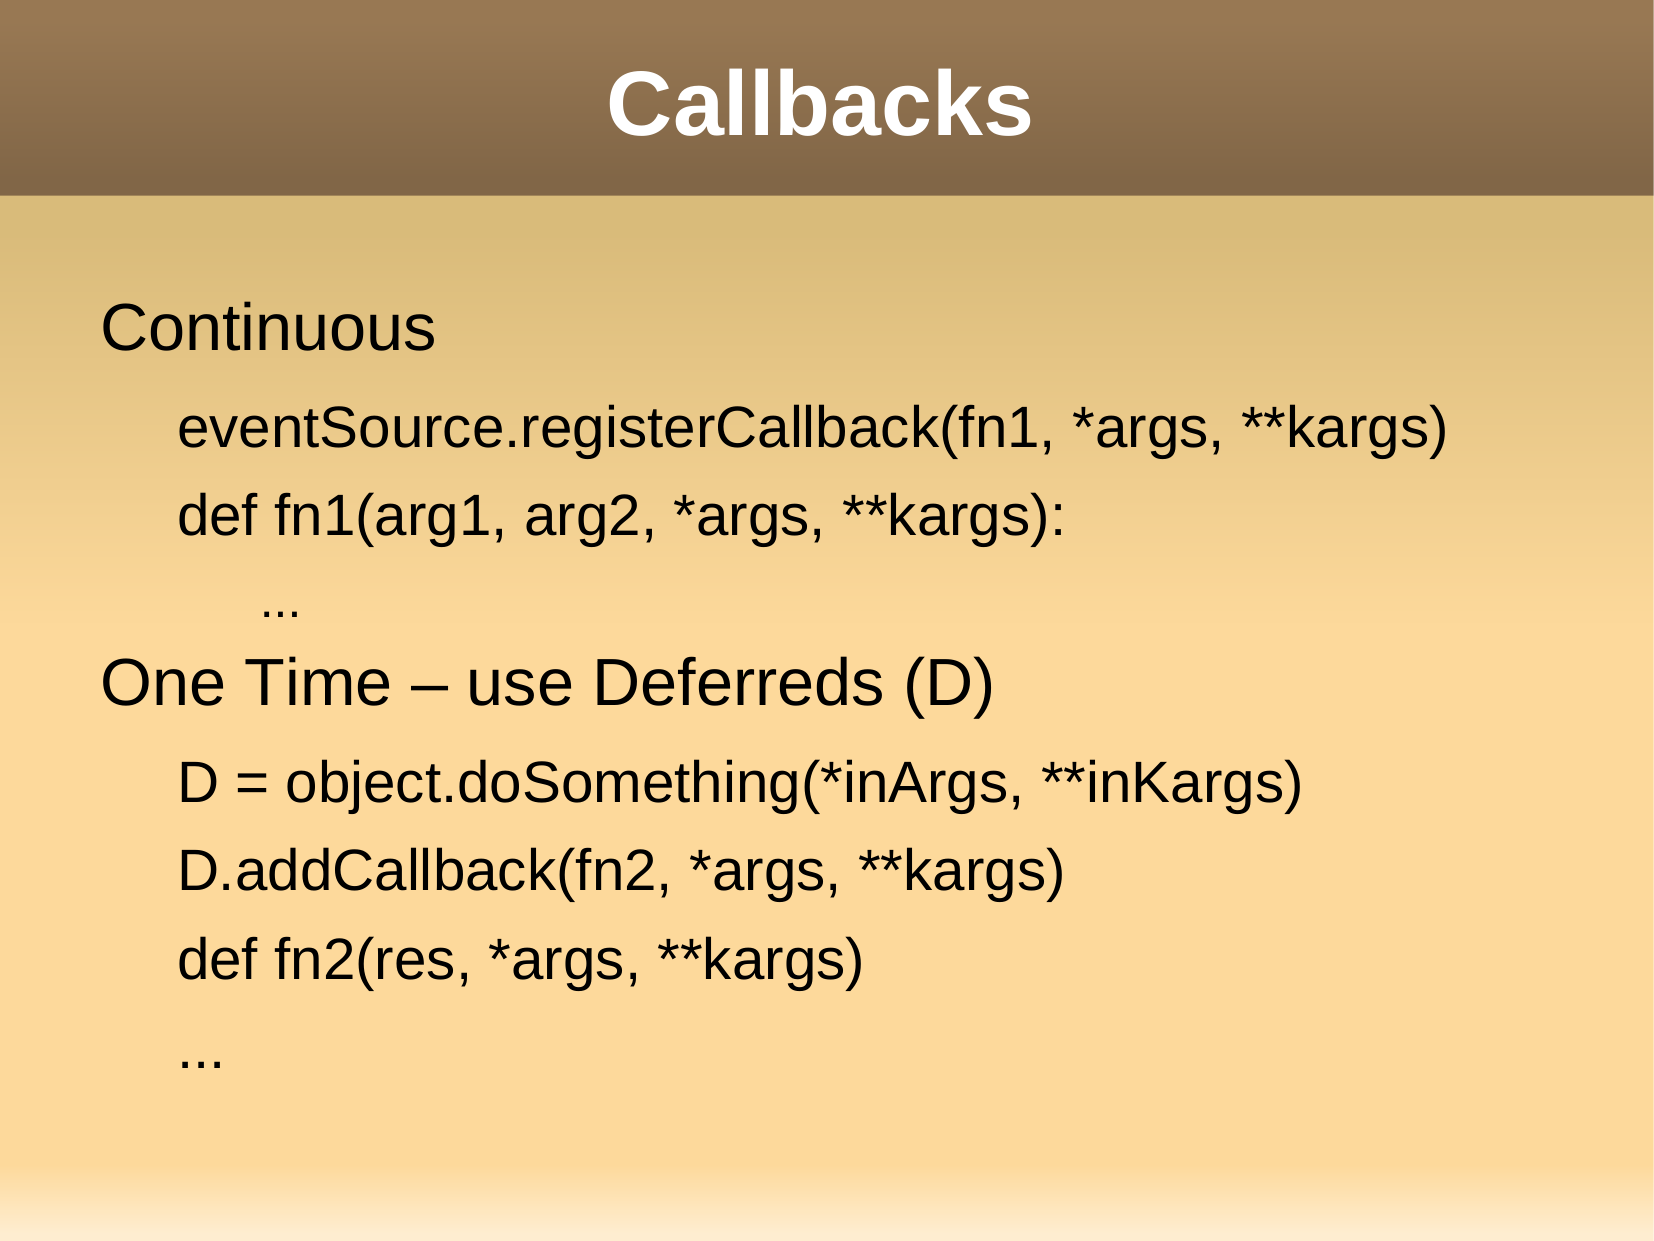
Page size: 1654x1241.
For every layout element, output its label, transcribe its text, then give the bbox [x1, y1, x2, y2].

title Callbacks [76, 7, 1565, 200]
picture [0, 0, 1654, 1241]
list Continuous eventSource.registerCallback(fn1, *args, **kargs) def fn1(arg1, arg2, *args, **kargs): ... One Time – use Deferreds (D) D = object.doSomething(*inArgs, **inKargs) D.addCallback(fn2, *args, **kargs) def fn2(res, *args, **kargs) ... [82, 290, 1571, 1149]
